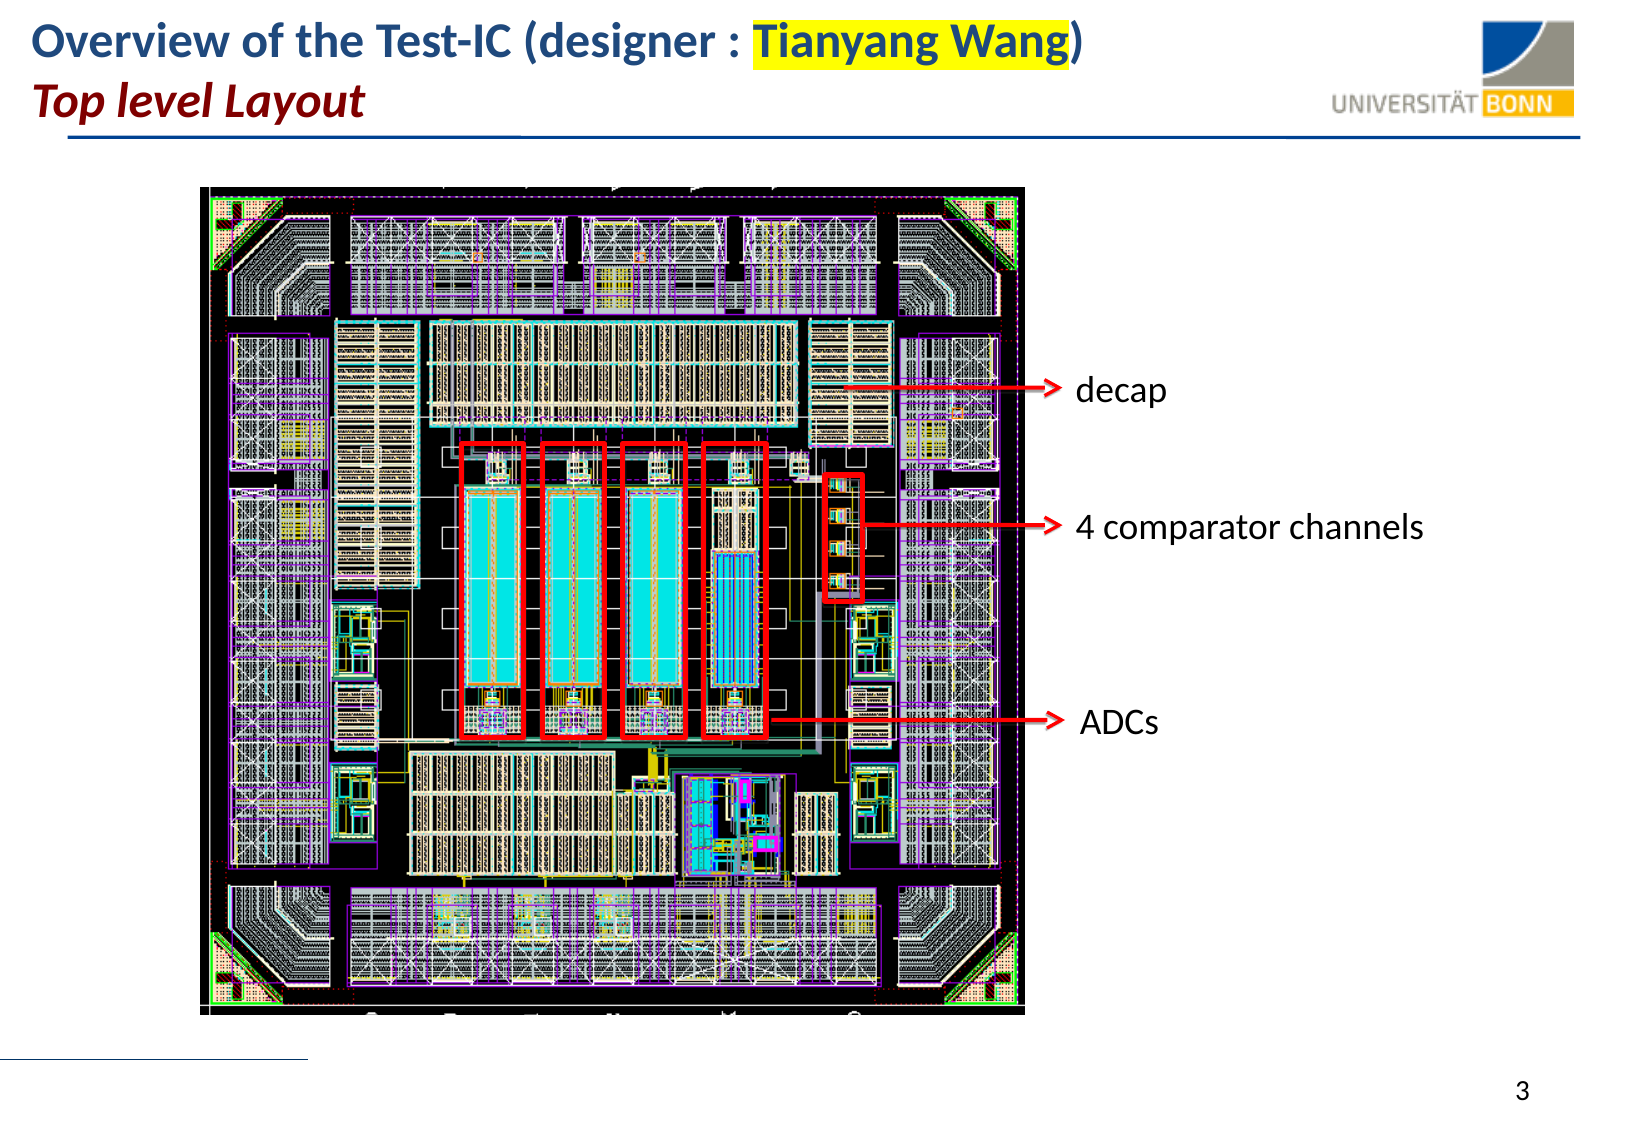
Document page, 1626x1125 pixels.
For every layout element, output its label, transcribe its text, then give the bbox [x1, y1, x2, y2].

text_box decap [1060, 357, 1200, 418]
picture [828, 478, 860, 599]
title Overview of the Test-IC (designer : Tianyang Wang) Top level Layout [16, 0, 1246, 95]
text_box ADCs [1065, 689, 1205, 750]
text_box 4 comparator channels [1060, 494, 1461, 555]
picture [200, 187, 1025, 1015]
text_box <number> [1356, 1058, 1545, 1119]
picture [1330, 0, 1574, 137]
